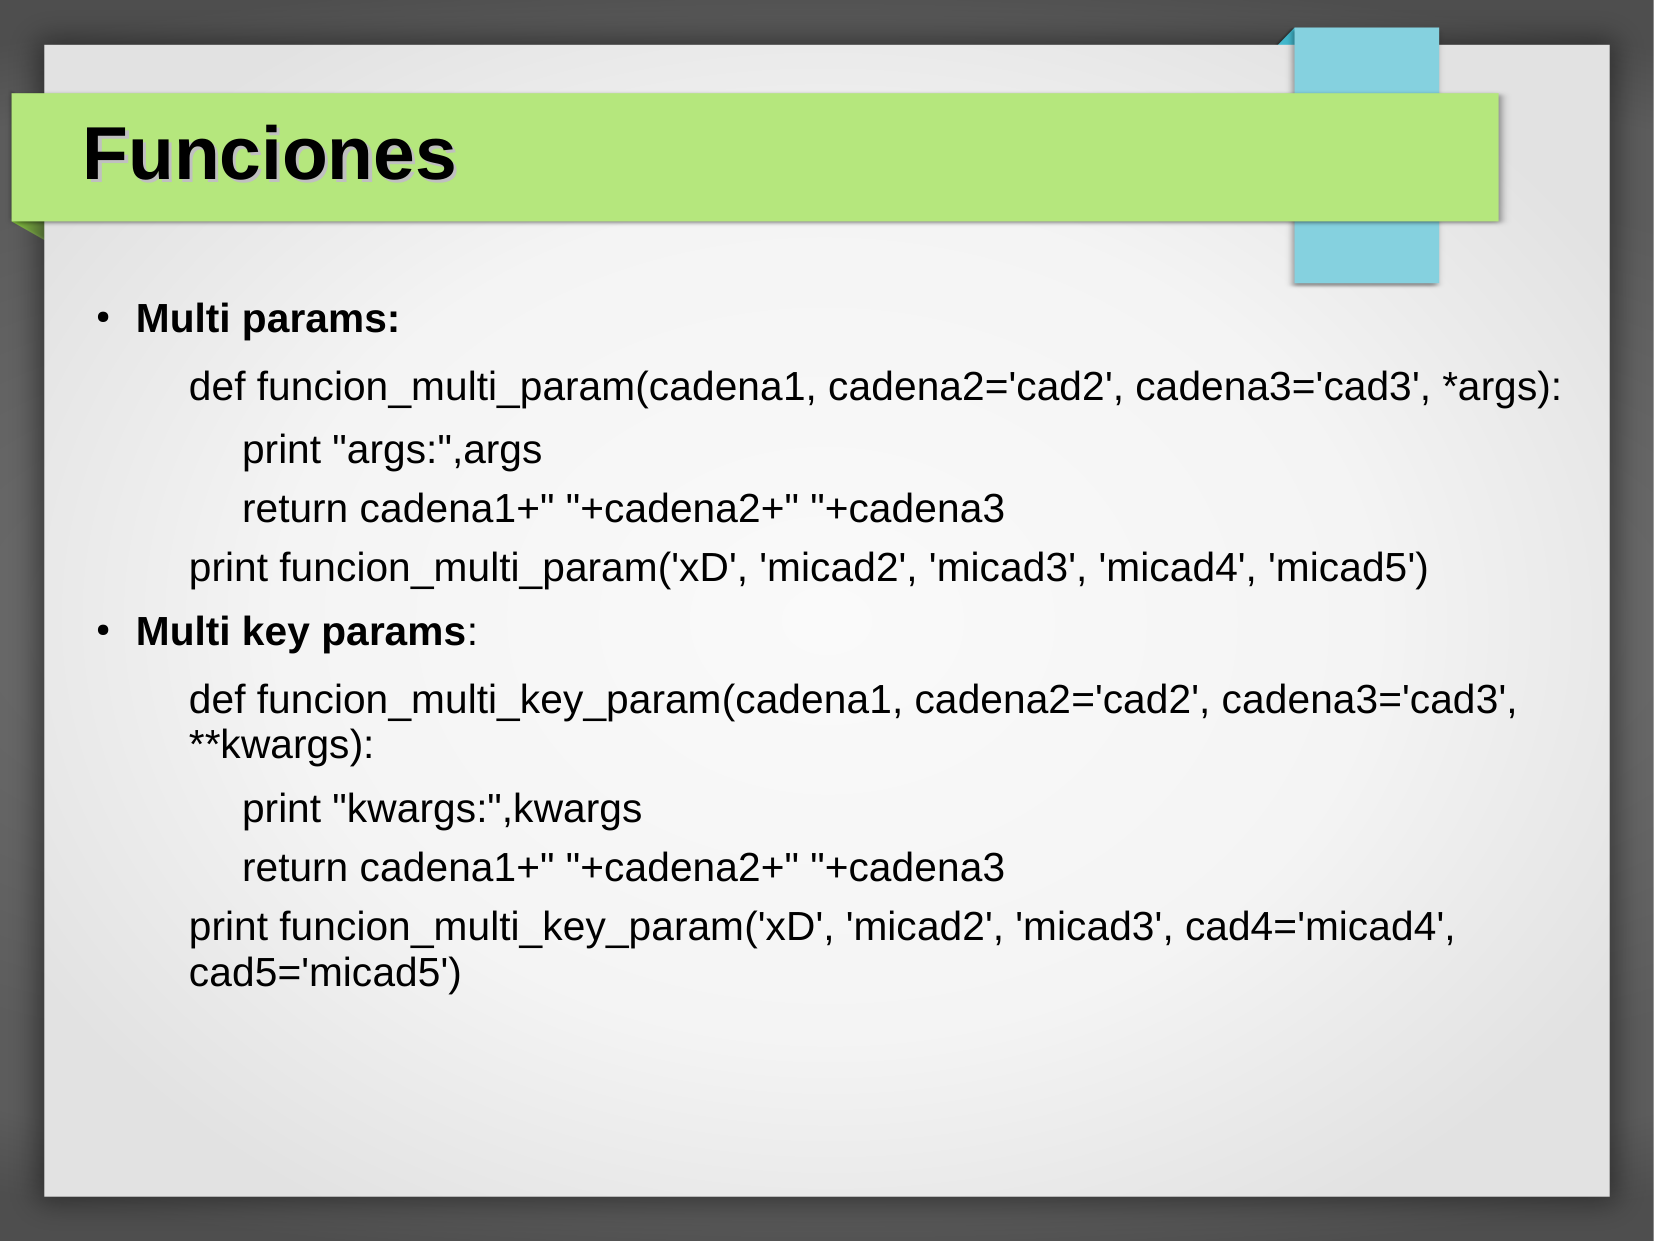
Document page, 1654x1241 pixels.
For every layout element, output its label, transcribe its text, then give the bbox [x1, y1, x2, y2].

list Multi params: def funcion_multi_param(cadena1, cadena2='cad2', cadena3='cad3', *args): print "args:",args return cadena1+" "+cadena2+" "+cadena3 print funcion_multi_param('xD', 'micad2', 'micad3', 'micad4', 'micad5') Multi key params: def funcion_multi_key_param(cadena1, cadena2='cad2', cadena3='cad3', **kwargs): print "kwargs:",kwargs return cadena1+" "+cadena2+" "+cadena3 print funcion_multi_key_param('xD', 'micad2', 'micad3', cad4='micad4', cad5='micad5') [82, 295, 1571, 1015]
picture [0, 0, 1654, 1241]
title Funciones [82, 94, 1264, 213]
